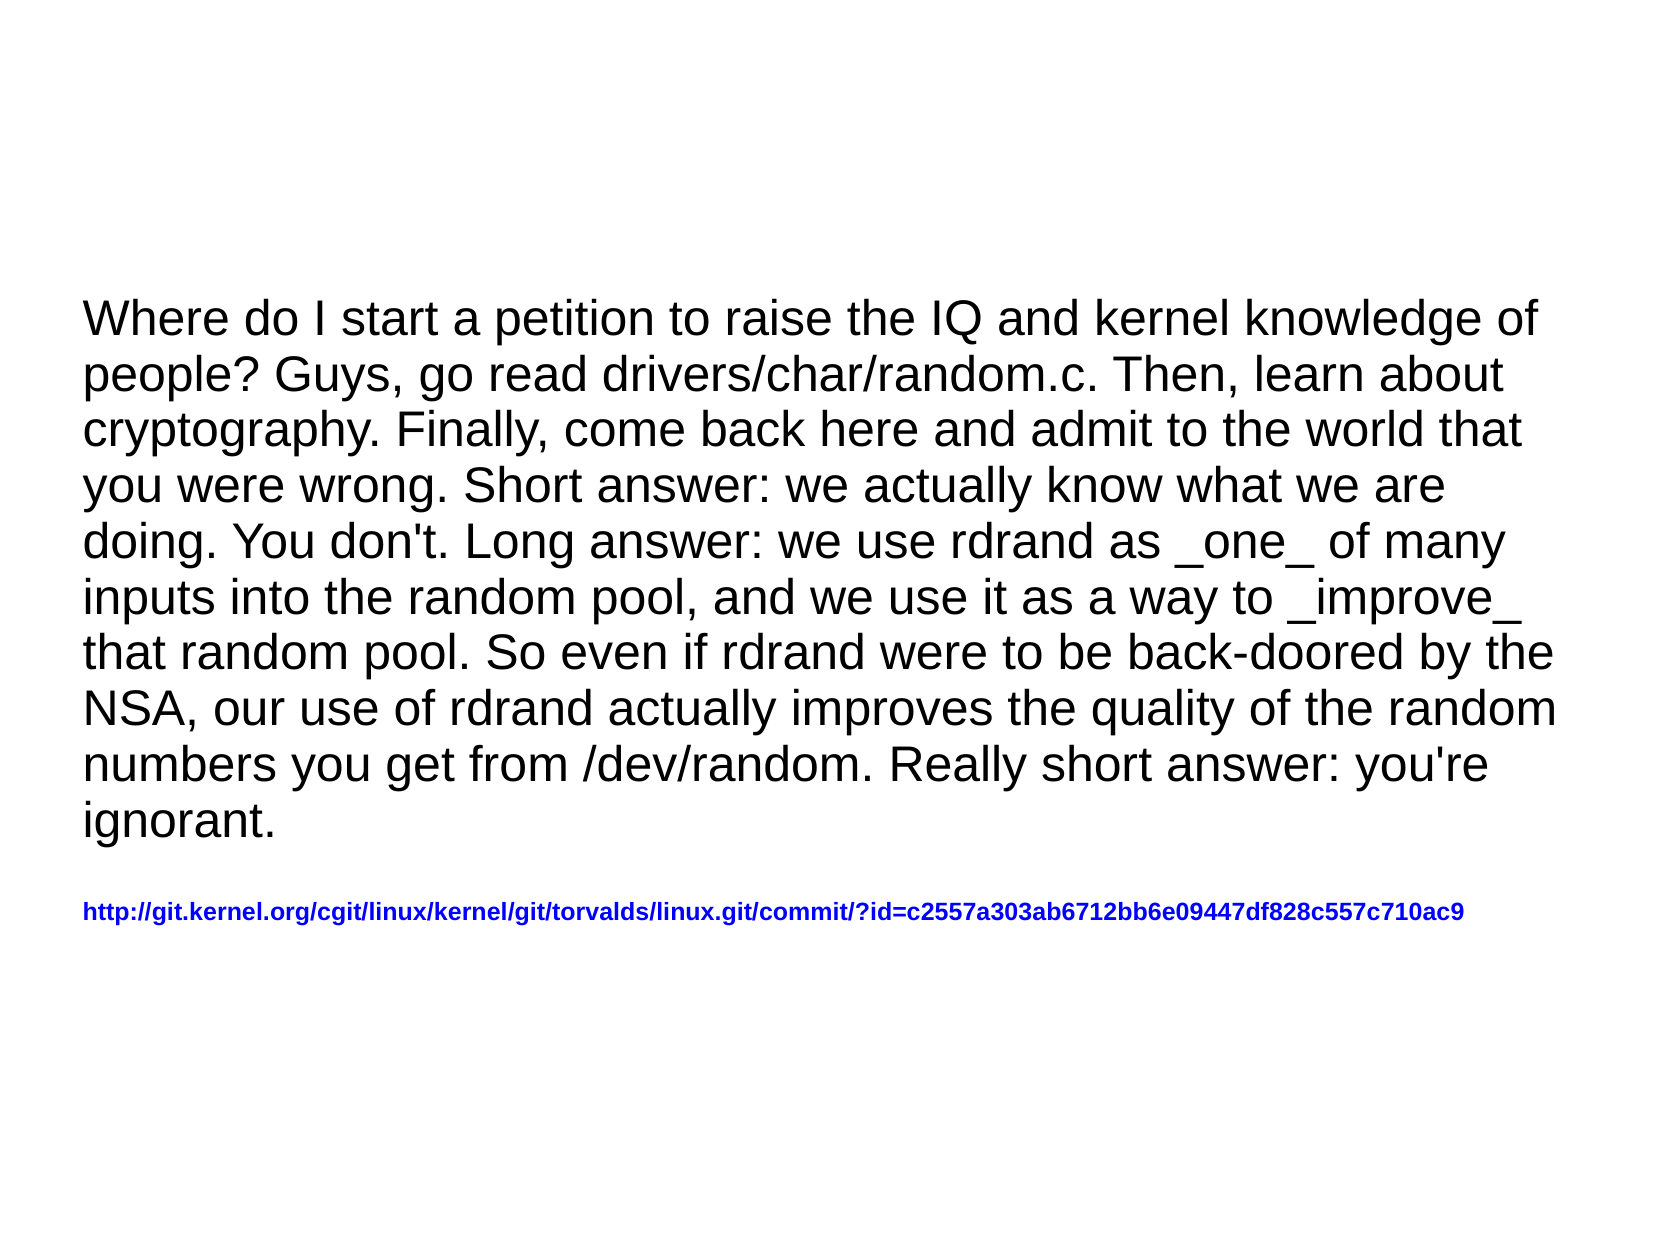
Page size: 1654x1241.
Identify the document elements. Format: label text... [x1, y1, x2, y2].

list Where do I start a petition to raise the IQ and kernel knowledge of people? Guys, go read drivers/char/random.c. Then, learn about cryptography. Finally, come back here and admit to the world that you were wrong. Short answer: we actually know what we are doing. You don't. Long answer: we use rdrand as _one_ of many inputs into the random pool, and we use it as a way to _improve_ that random pool. So even if rdrand were to be back-doored by the NSA, our use of rdrand actually improves the quality of the random numbers you get from /dev/random. Really short answer: you're ignorant. http://git.kernel.org/cgit/linux/kernel/git/torvalds/linux.git/commit/?id=c2557a303ab6712bb6e09447df828c557c710ac9 [82, 290, 1571, 1010]
text_box [84, 94, 1573, 1158]
